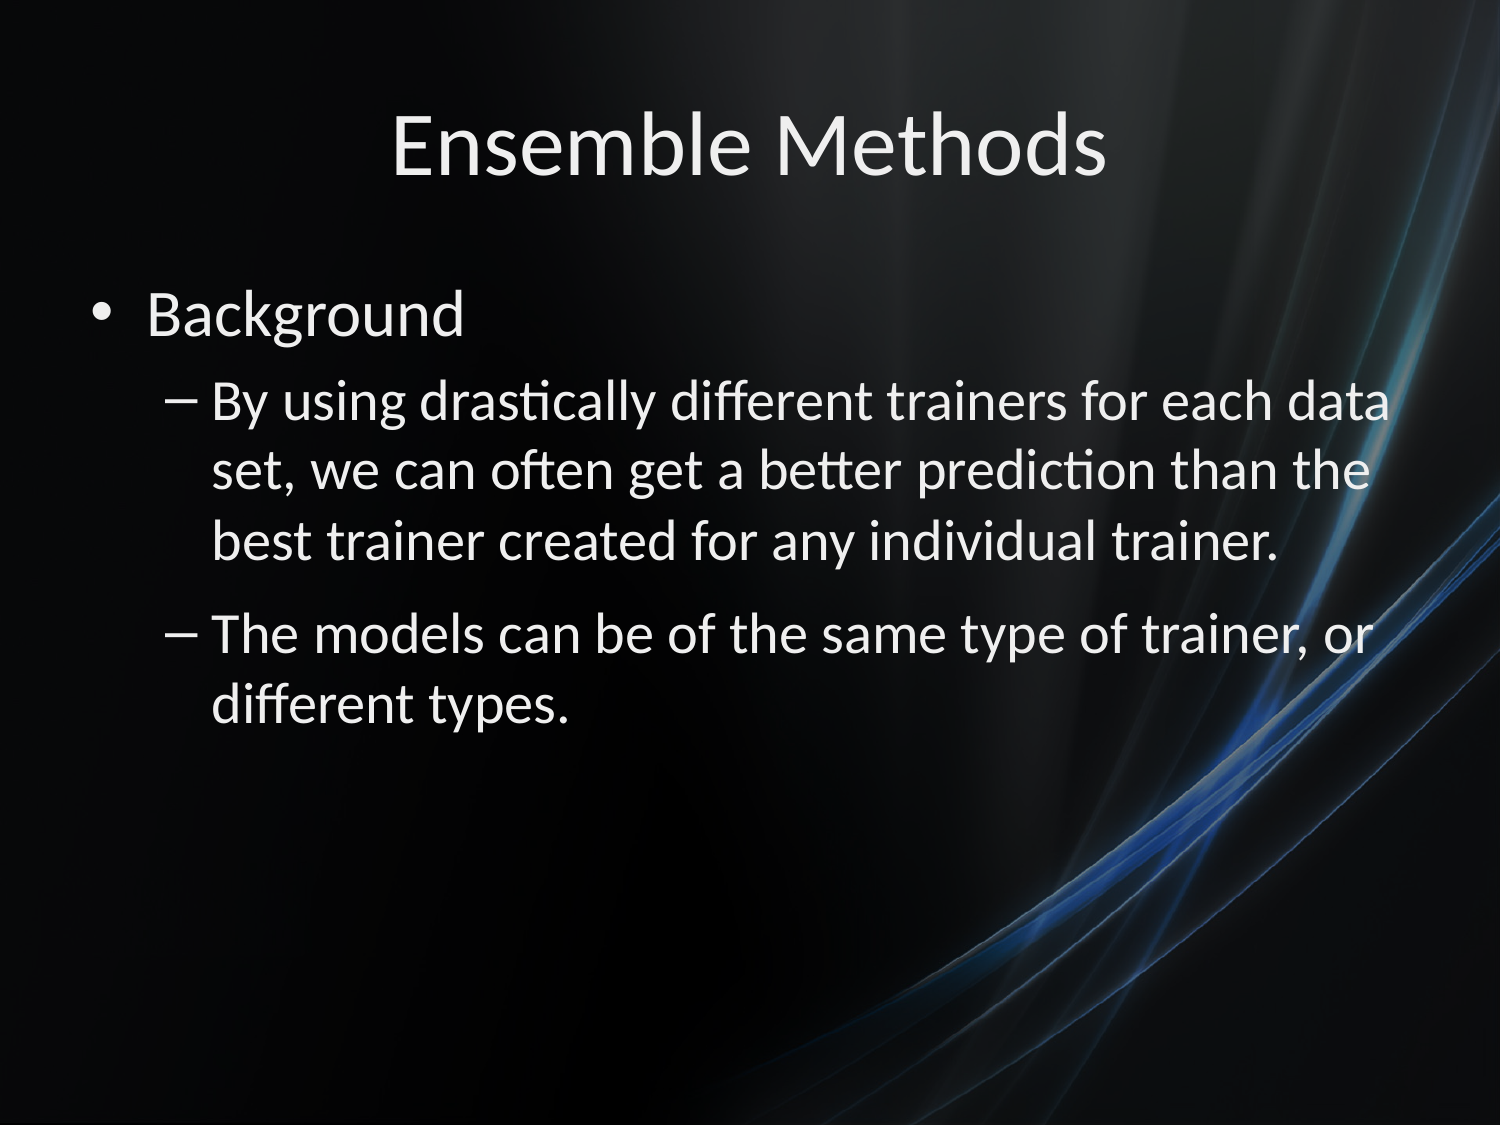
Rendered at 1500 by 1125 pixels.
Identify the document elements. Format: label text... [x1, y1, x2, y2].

picture [0, 0, 1500, 1125]
title Ensemble Methods [75, 45, 1425, 233]
list Background By using drastically different trainers for each data set, we can often get a better prediction than the best trainer created for any individual trainer. The models can be of the same type of trainer, or different types. [75, 262, 1425, 1005]
